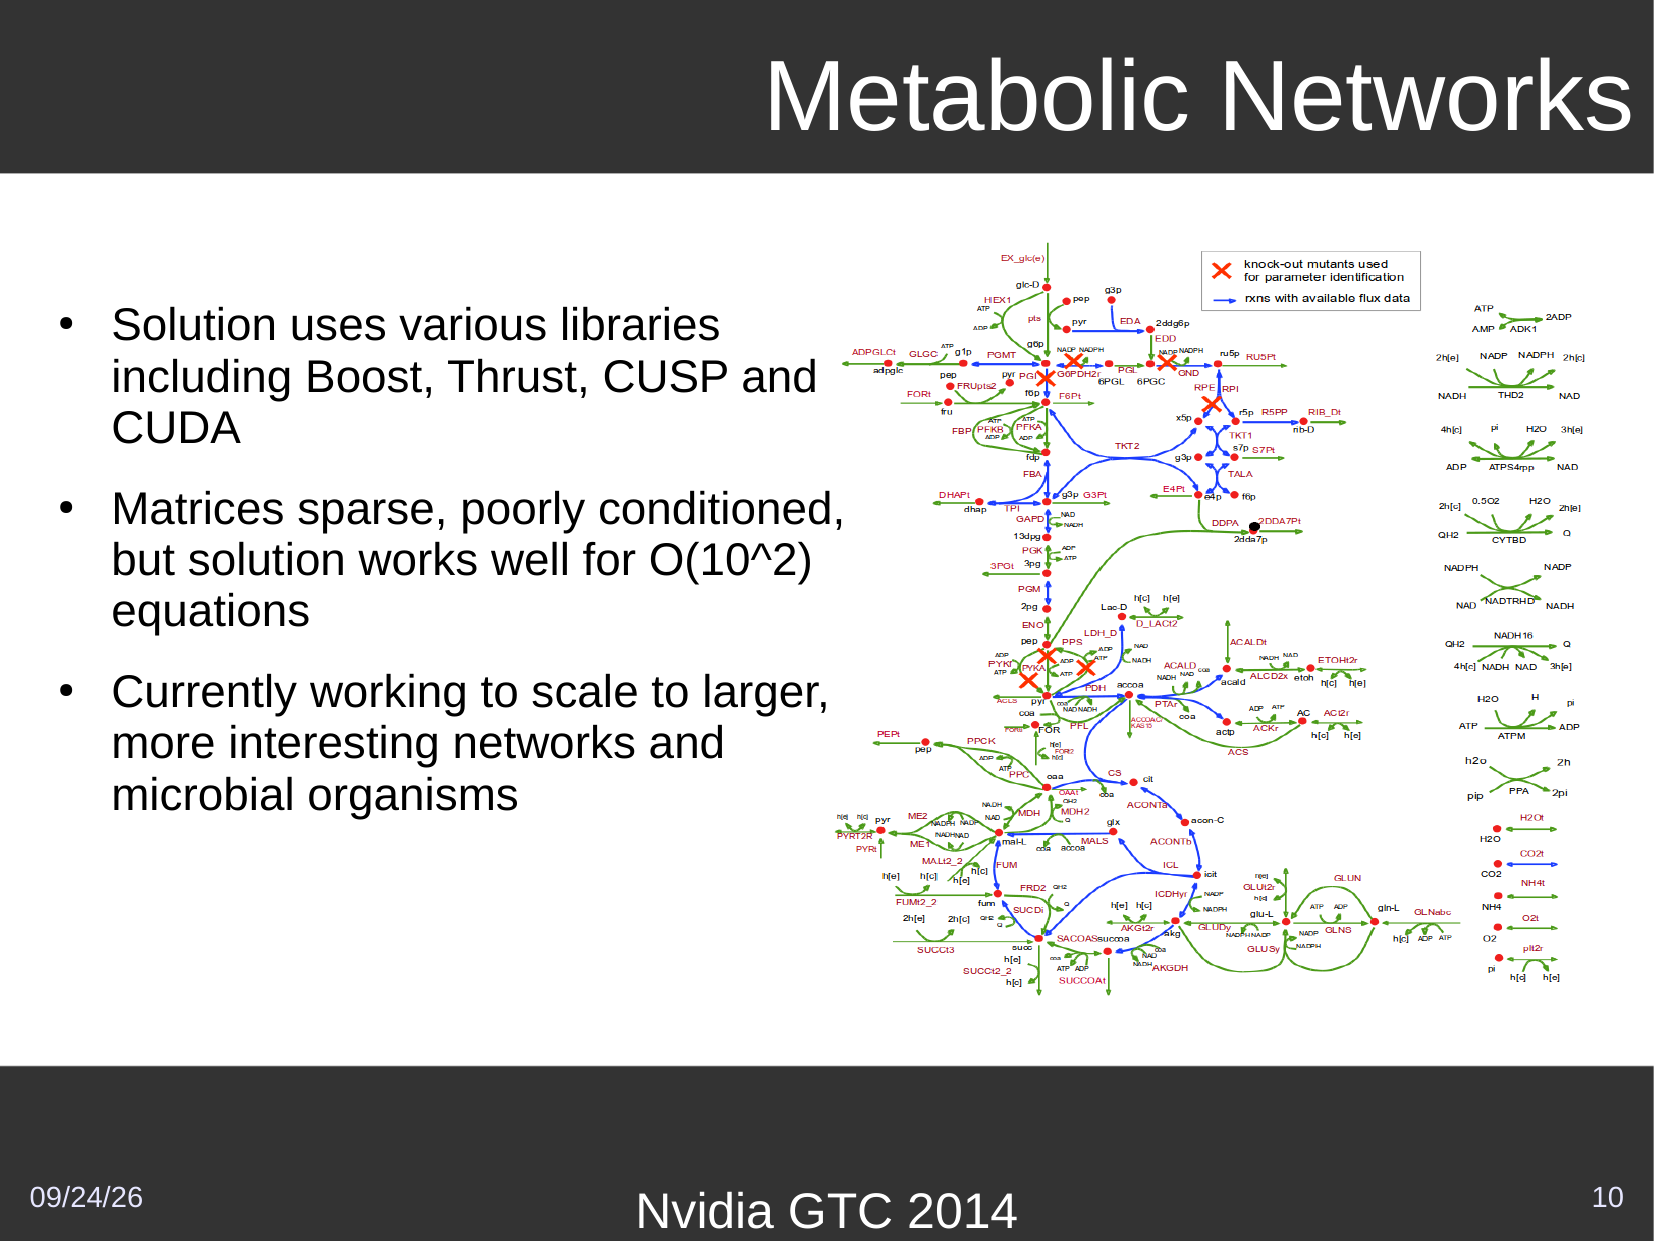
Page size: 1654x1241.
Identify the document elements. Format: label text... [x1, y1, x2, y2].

list Solution uses various libraries including Boost, Thrust, CUSP and CUDA Matrices sparse, poorly conditioned, but solution works well for O(10^2) equations Currently working to scale to larger, more interesting networks and microbial organisms [40, 299, 886, 1019]
text_box Nvidia GTC 2014 [29, 1182, 1625, 1239]
title Metabolic Networks [40, 11, 1636, 181]
picture [0, 0, 1654, 1241]
